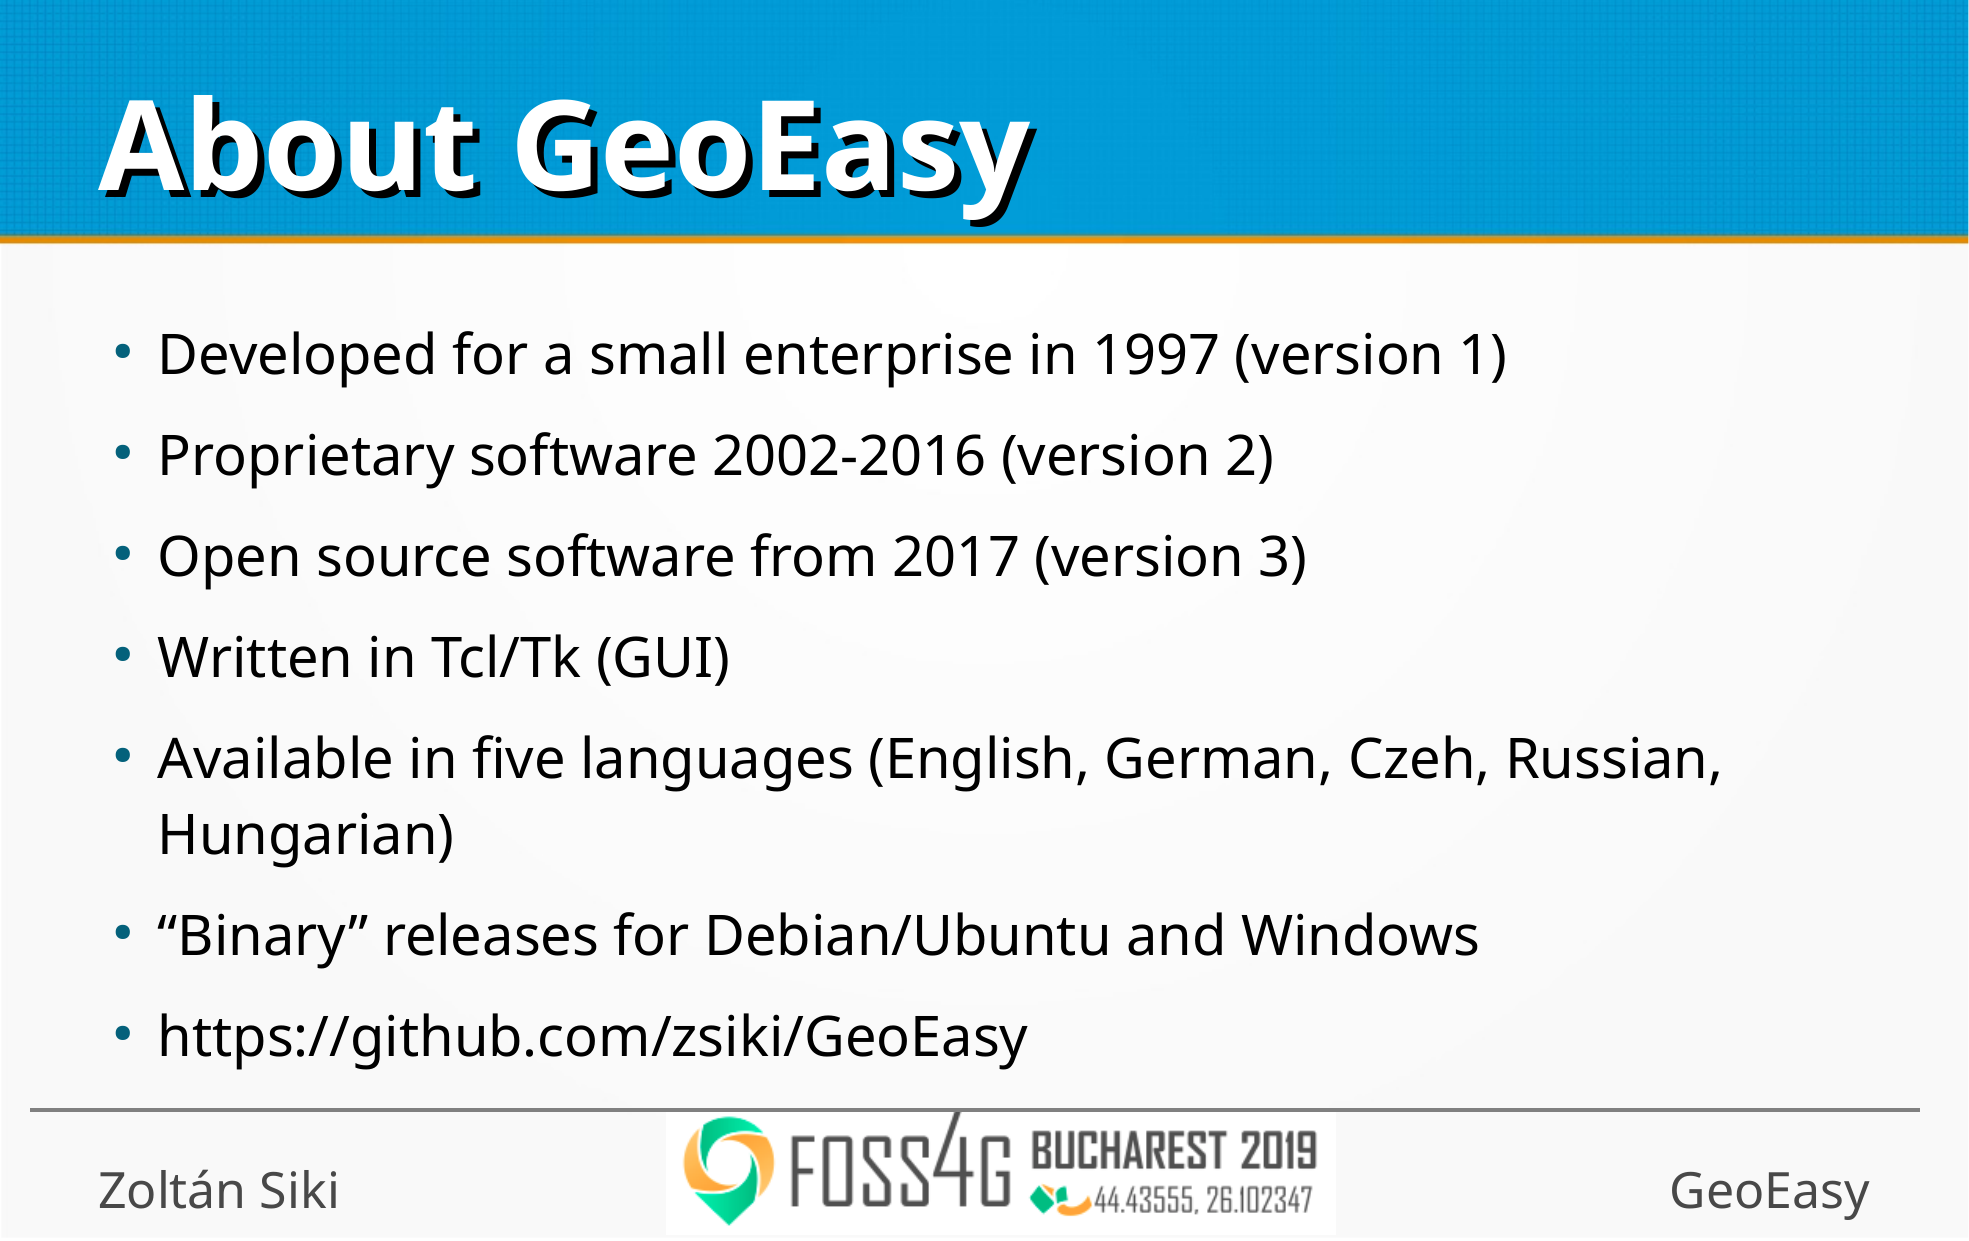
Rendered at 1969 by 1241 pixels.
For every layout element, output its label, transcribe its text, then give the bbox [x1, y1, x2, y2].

title About GeoEasy [98, 19, 1870, 227]
picture [0, 233, 1969, 1241]
list Developed for a small enterprise in 1997 (version 1) Proprietary software 2002-2016 (version 2) Open source software from 2017 (version 3) Written in Tcl/Tk (GUI) Available in five languages (English, German, Czeh, Russian, Hungarian) “Binary” releases for Debian/Ubuntu and Windows https://github.com/zsiki/GeoEasy [98, 315, 1936, 1081]
